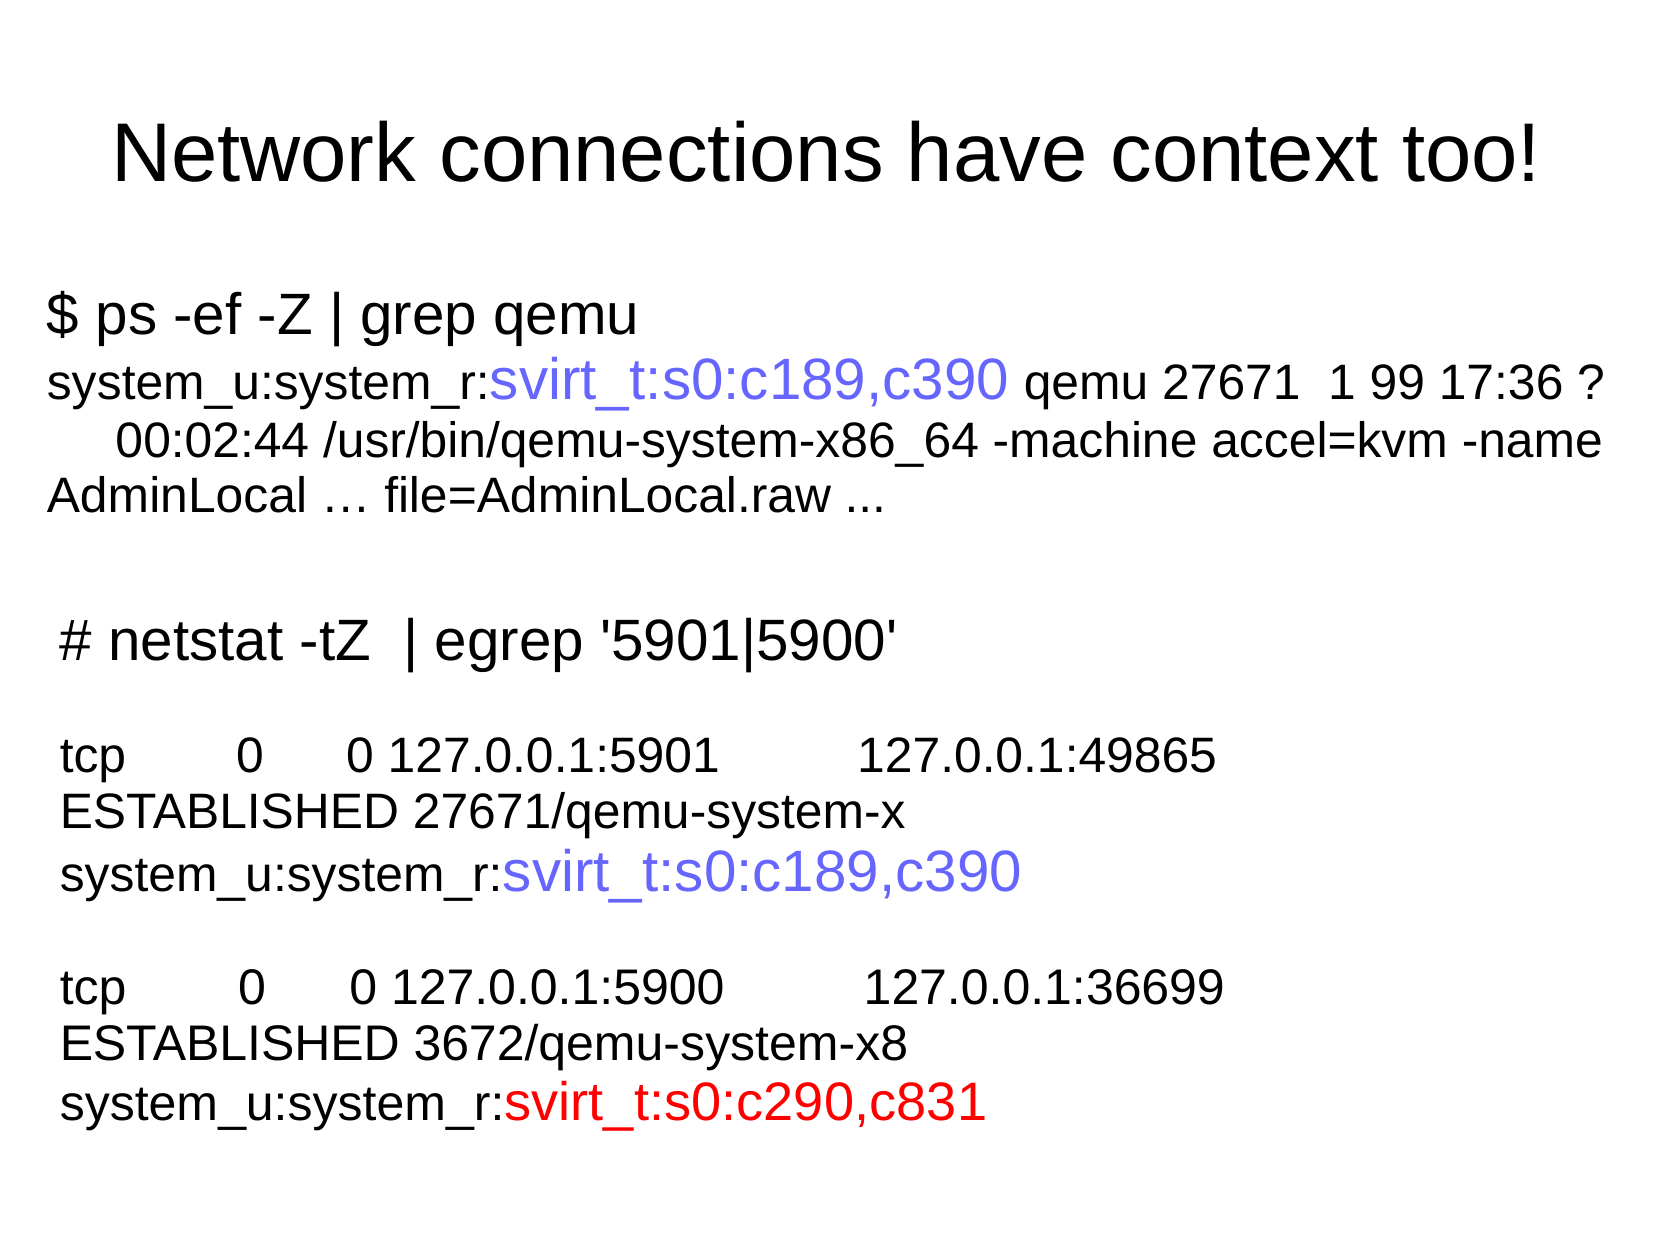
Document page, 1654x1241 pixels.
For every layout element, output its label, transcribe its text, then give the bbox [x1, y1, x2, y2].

title Network connections have context too! [82, 49, 1571, 257]
text_box $ ps -ef -Z | grep qemu system_u:system_r:svirt_t:s0:c189,c390 qemu 27671 1 99 17:36 ? 00:02:44 /usr/bin/qemu-system-x86_64 -machine accel=kvm -name AdminLocal … file=AdminLocal.raw ... [32, 274, 1654, 580]
text_box # netstat -tZ | egrep '5901|5900' tcp 0 0 127.0.0.1:5901 127.0.0.1:49865 ESTABLISHED 27671/qemu-system-x system_u:system_r:svirt_t:s0:c189,c390 tcp 0 0 127.0.0.1:5900 127.0.0.1:36699 ESTABLISHED 3672/qemu-system-x8 system_u:system_r:svirt_t:s0:c290,c831 [44, 599, 1620, 1209]
